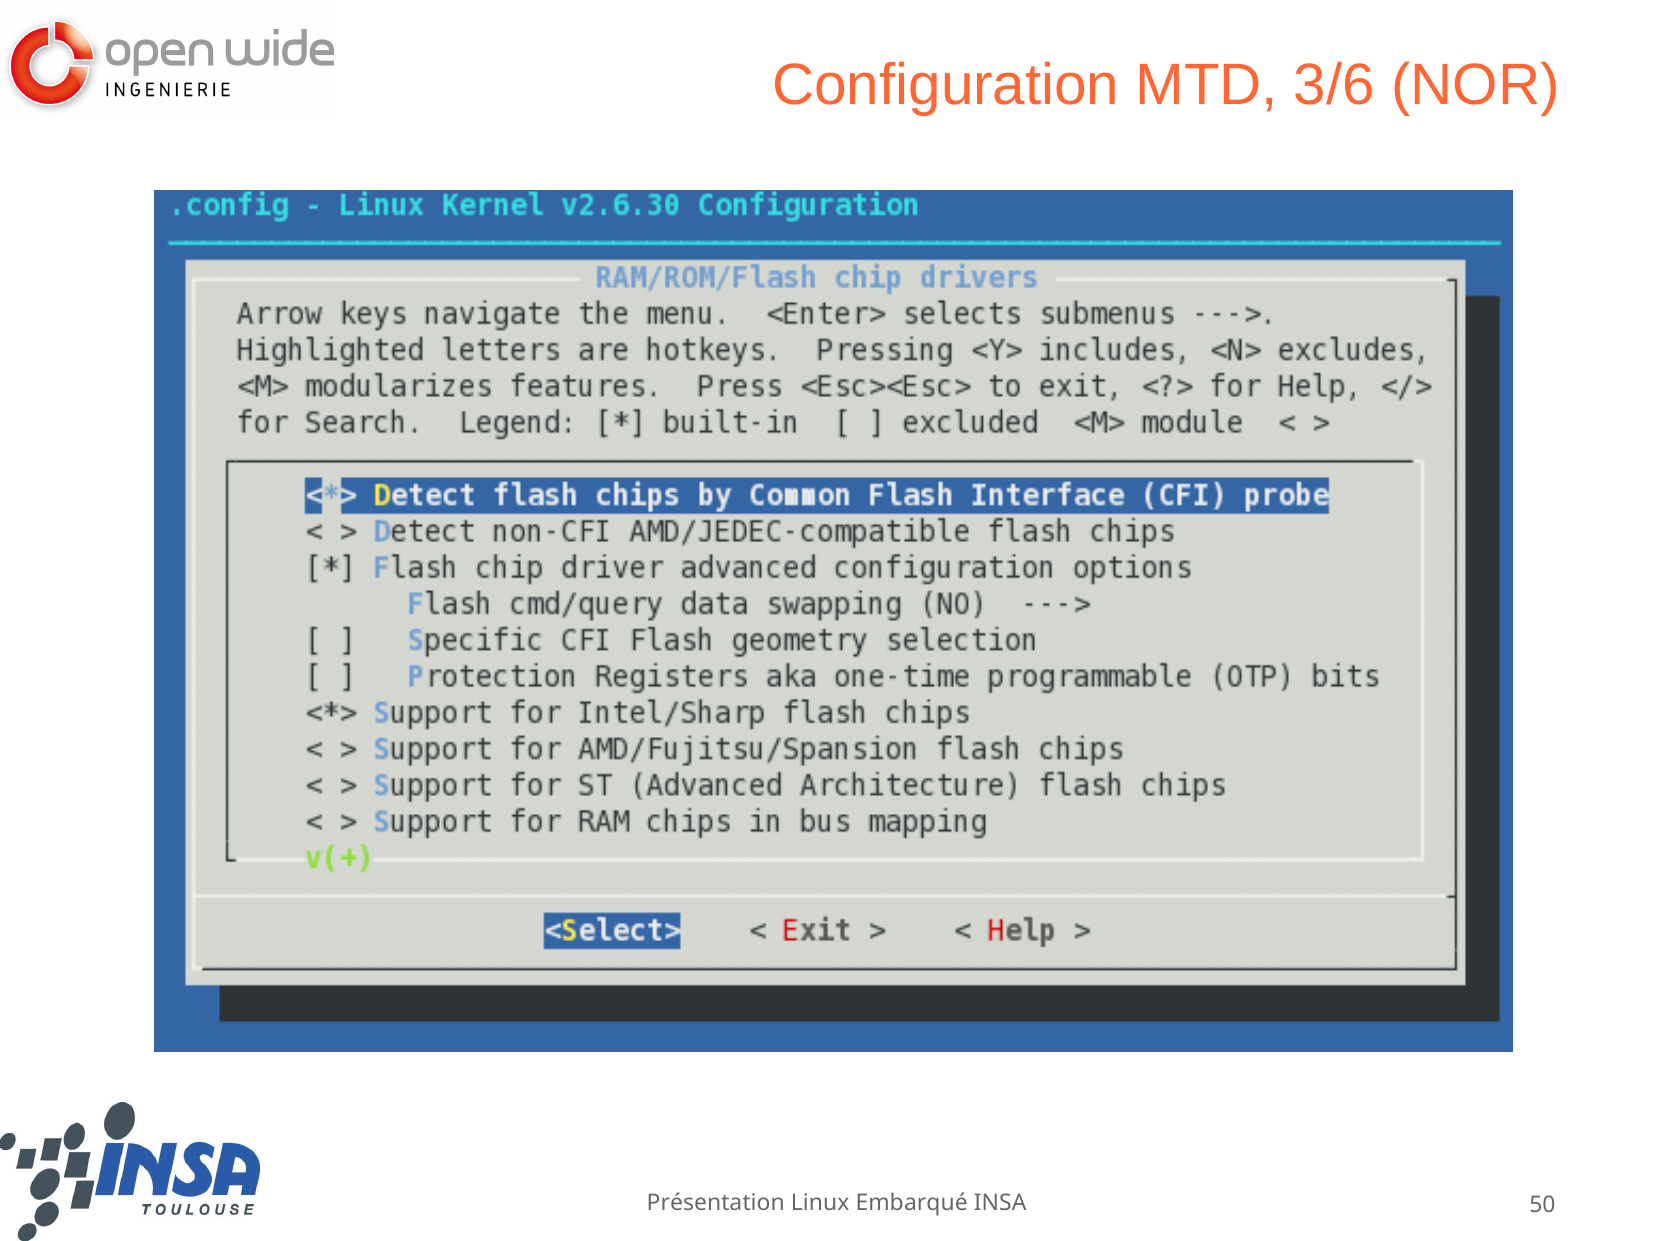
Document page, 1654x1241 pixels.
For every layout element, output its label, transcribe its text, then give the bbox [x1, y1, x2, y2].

title Configuration MTD, 3/6 (NOR) [602, 12, 1561, 157]
picture [0, 0, 334, 119]
picture [0, 1102, 260, 1241]
picture [154, 190, 1513, 1052]
